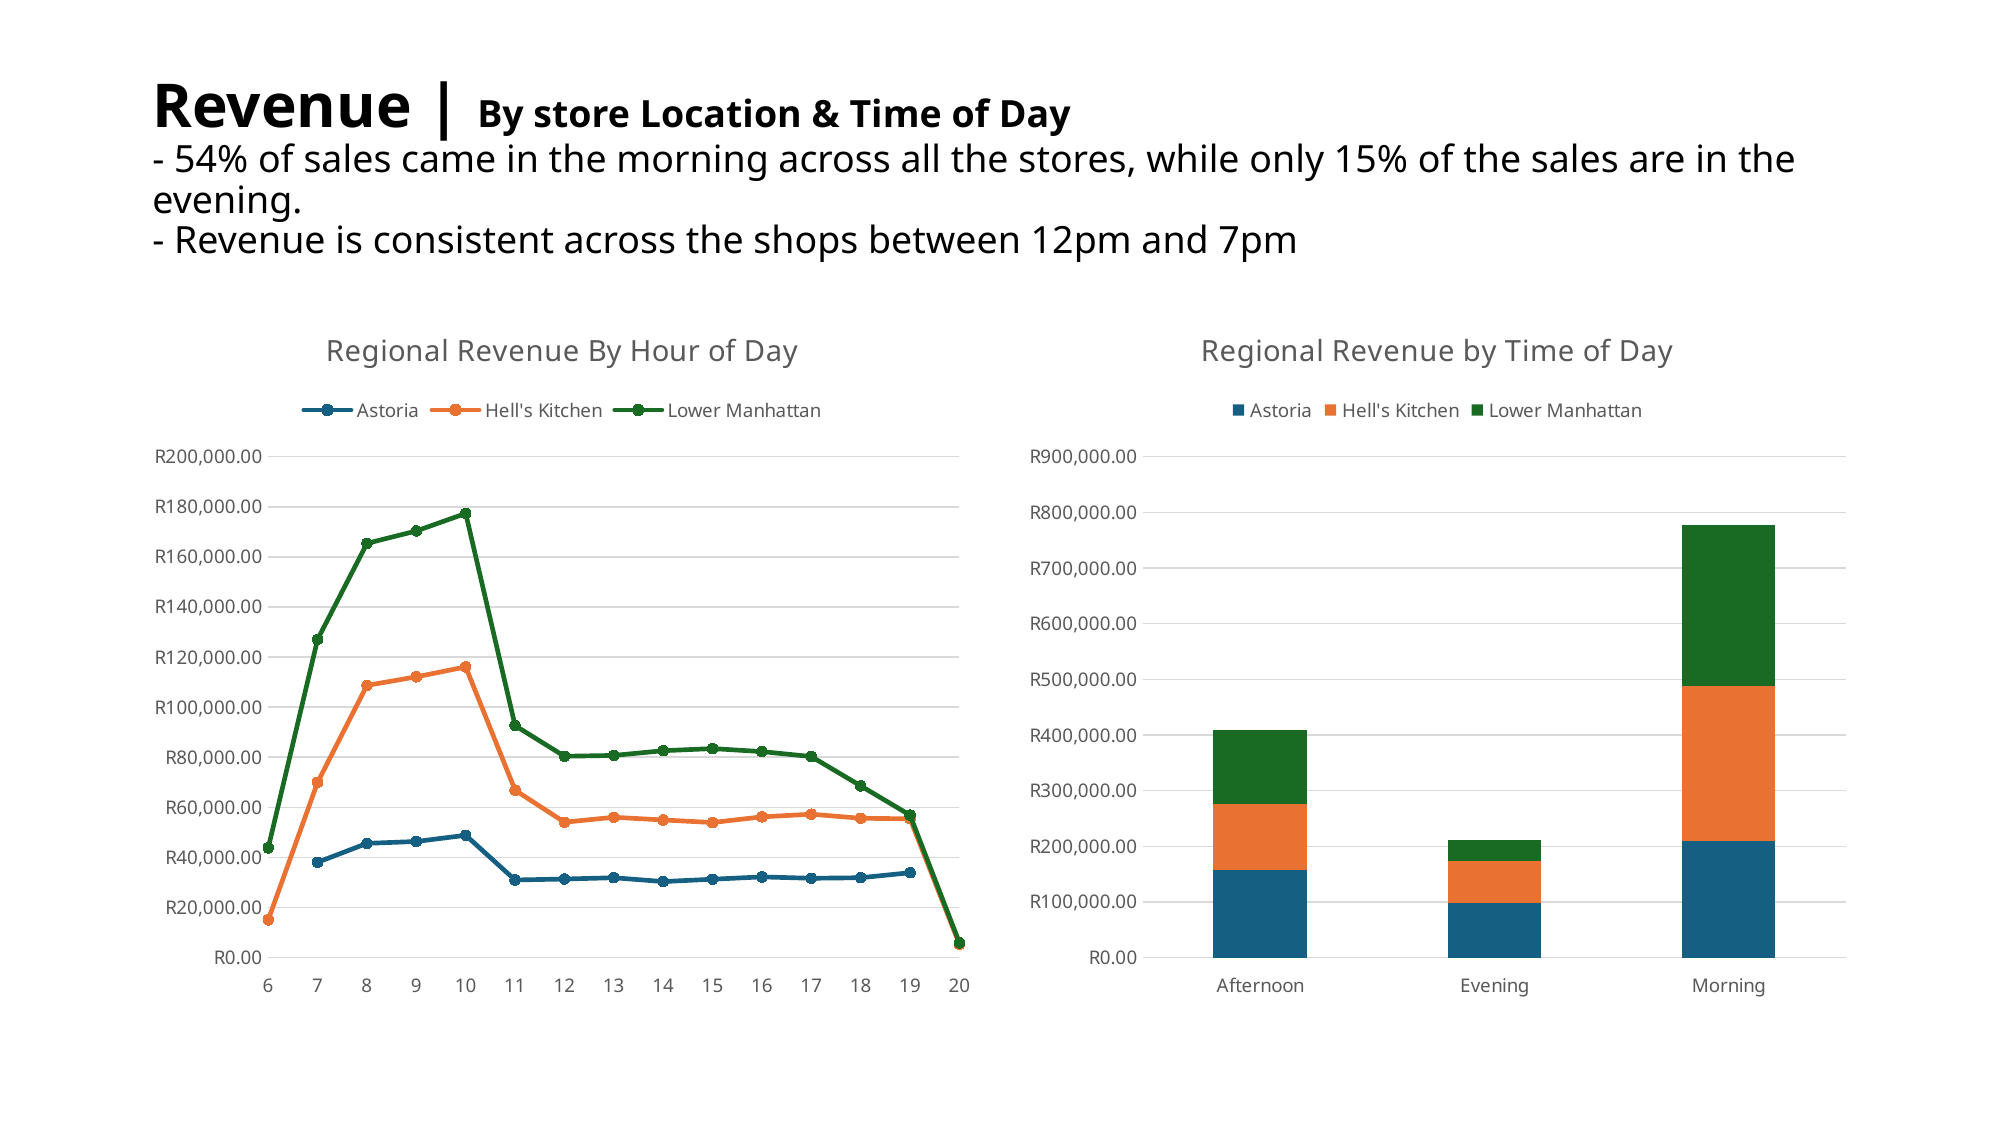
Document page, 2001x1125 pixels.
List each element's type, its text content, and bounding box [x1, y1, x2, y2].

title Revenue | By store Location & Time of Day - 54% of sales came in the morning across all the stores, while only 15% of the sales are in the evening. - Revenue is consistent across the shops between 12pm and 7pm [137, 59, 1863, 278]
chart [1012, 299, 1863, 1014]
chart [137, 299, 988, 1014]
